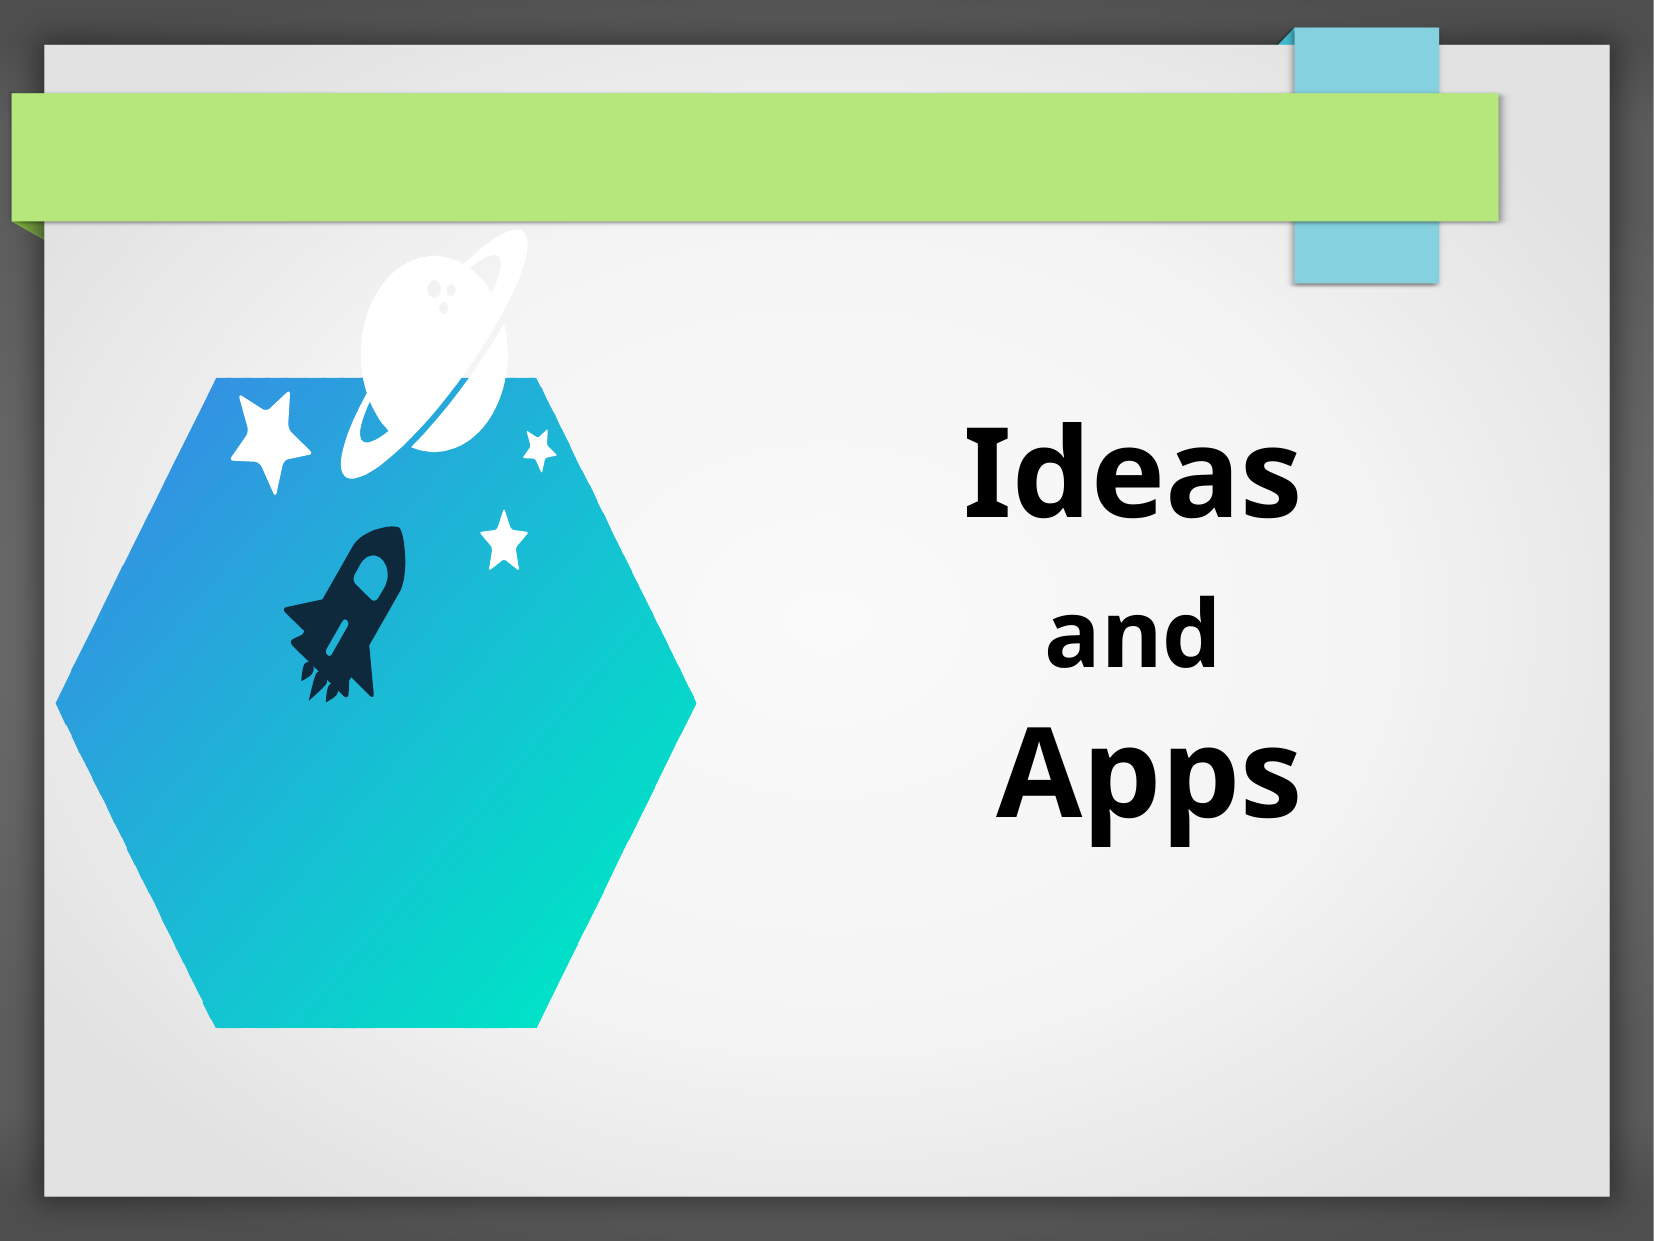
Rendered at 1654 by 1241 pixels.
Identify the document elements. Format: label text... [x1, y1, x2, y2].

title Ideas and Apps [720, 377, 1580, 1158]
text_box [55, 229, 697, 1029]
picture [0, 0, 1654, 1241]
